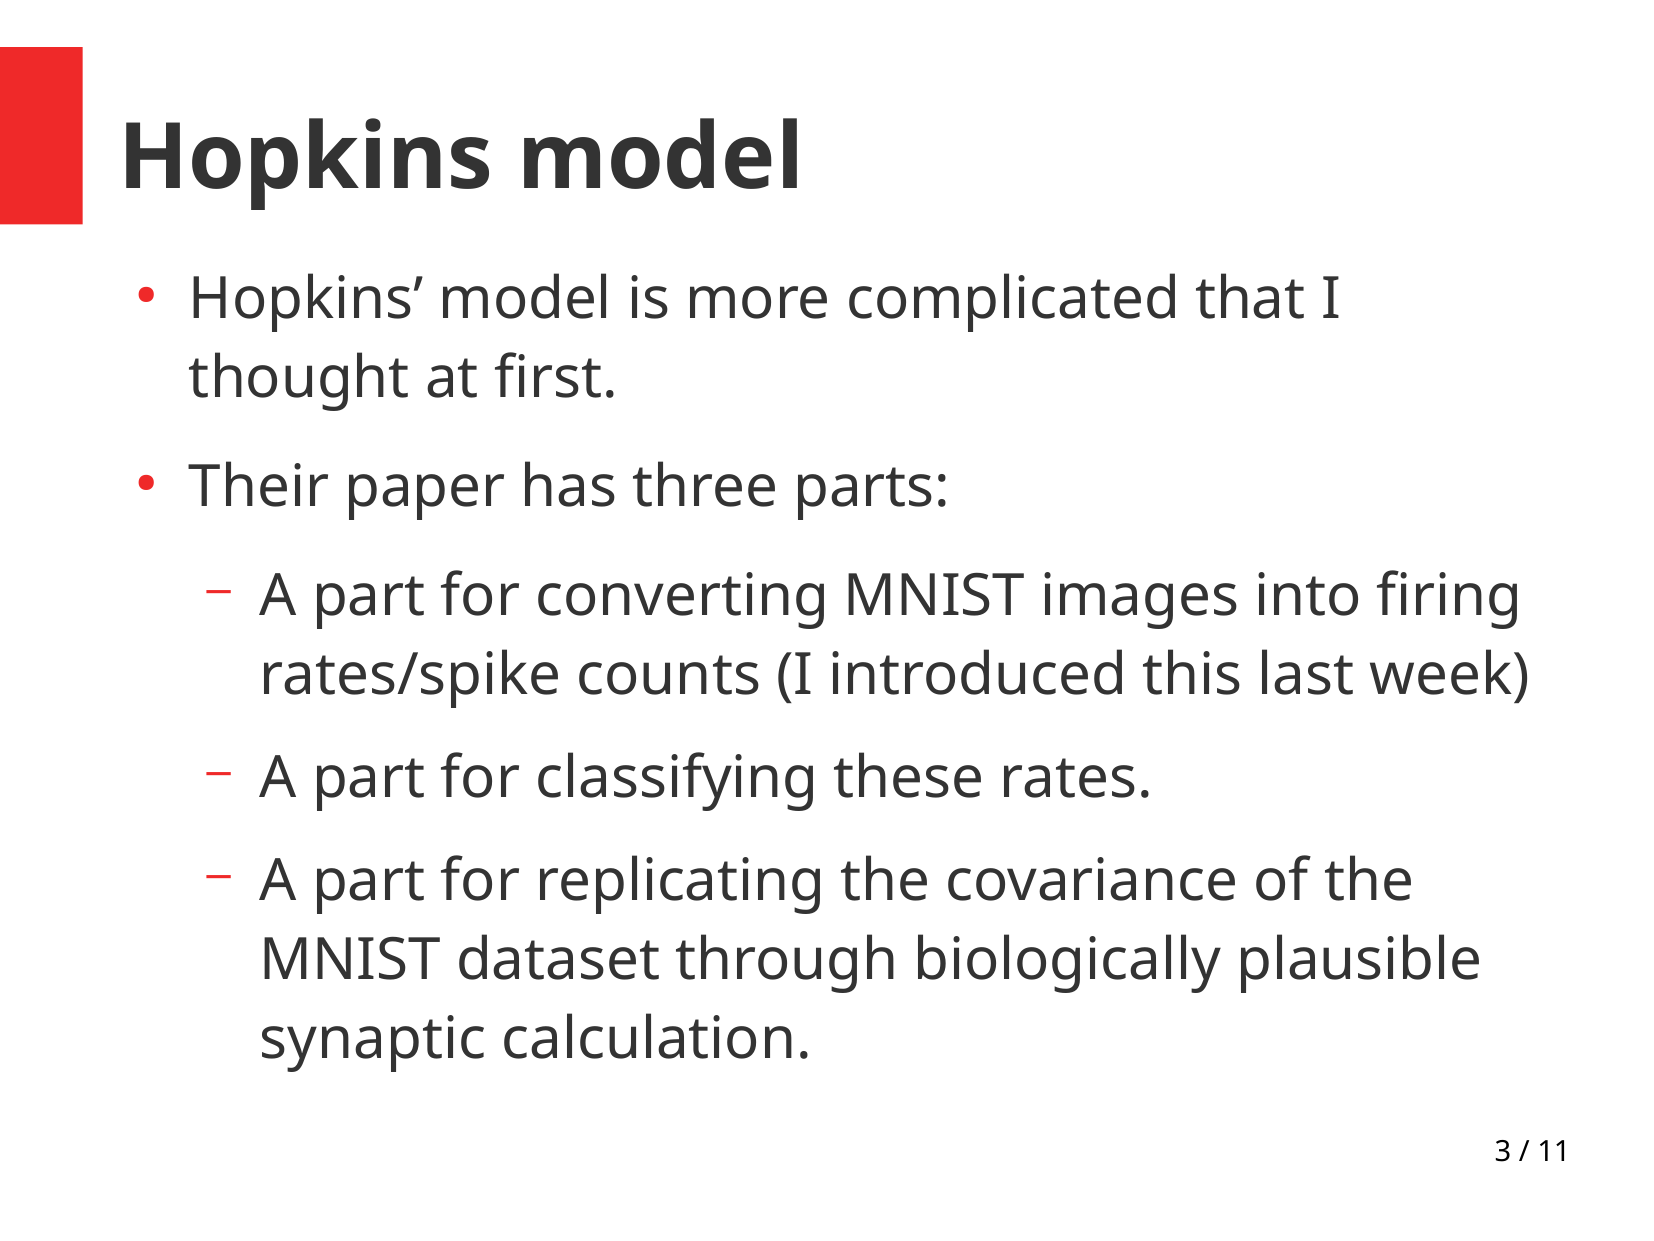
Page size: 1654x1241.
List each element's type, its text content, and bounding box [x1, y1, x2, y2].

title Hopkins model [118, 49, 1571, 257]
list Hopkins’ model is more complicated that I thought at first. Their paper has three parts: A part for converting MNIST images into firing rates/spike counts (I introduced this last week) A part for classifying these rates. A part for replicating the covariance of the MNIST dataset through biologically plausible synaptic calculation. [118, 256, 1536, 1074]
